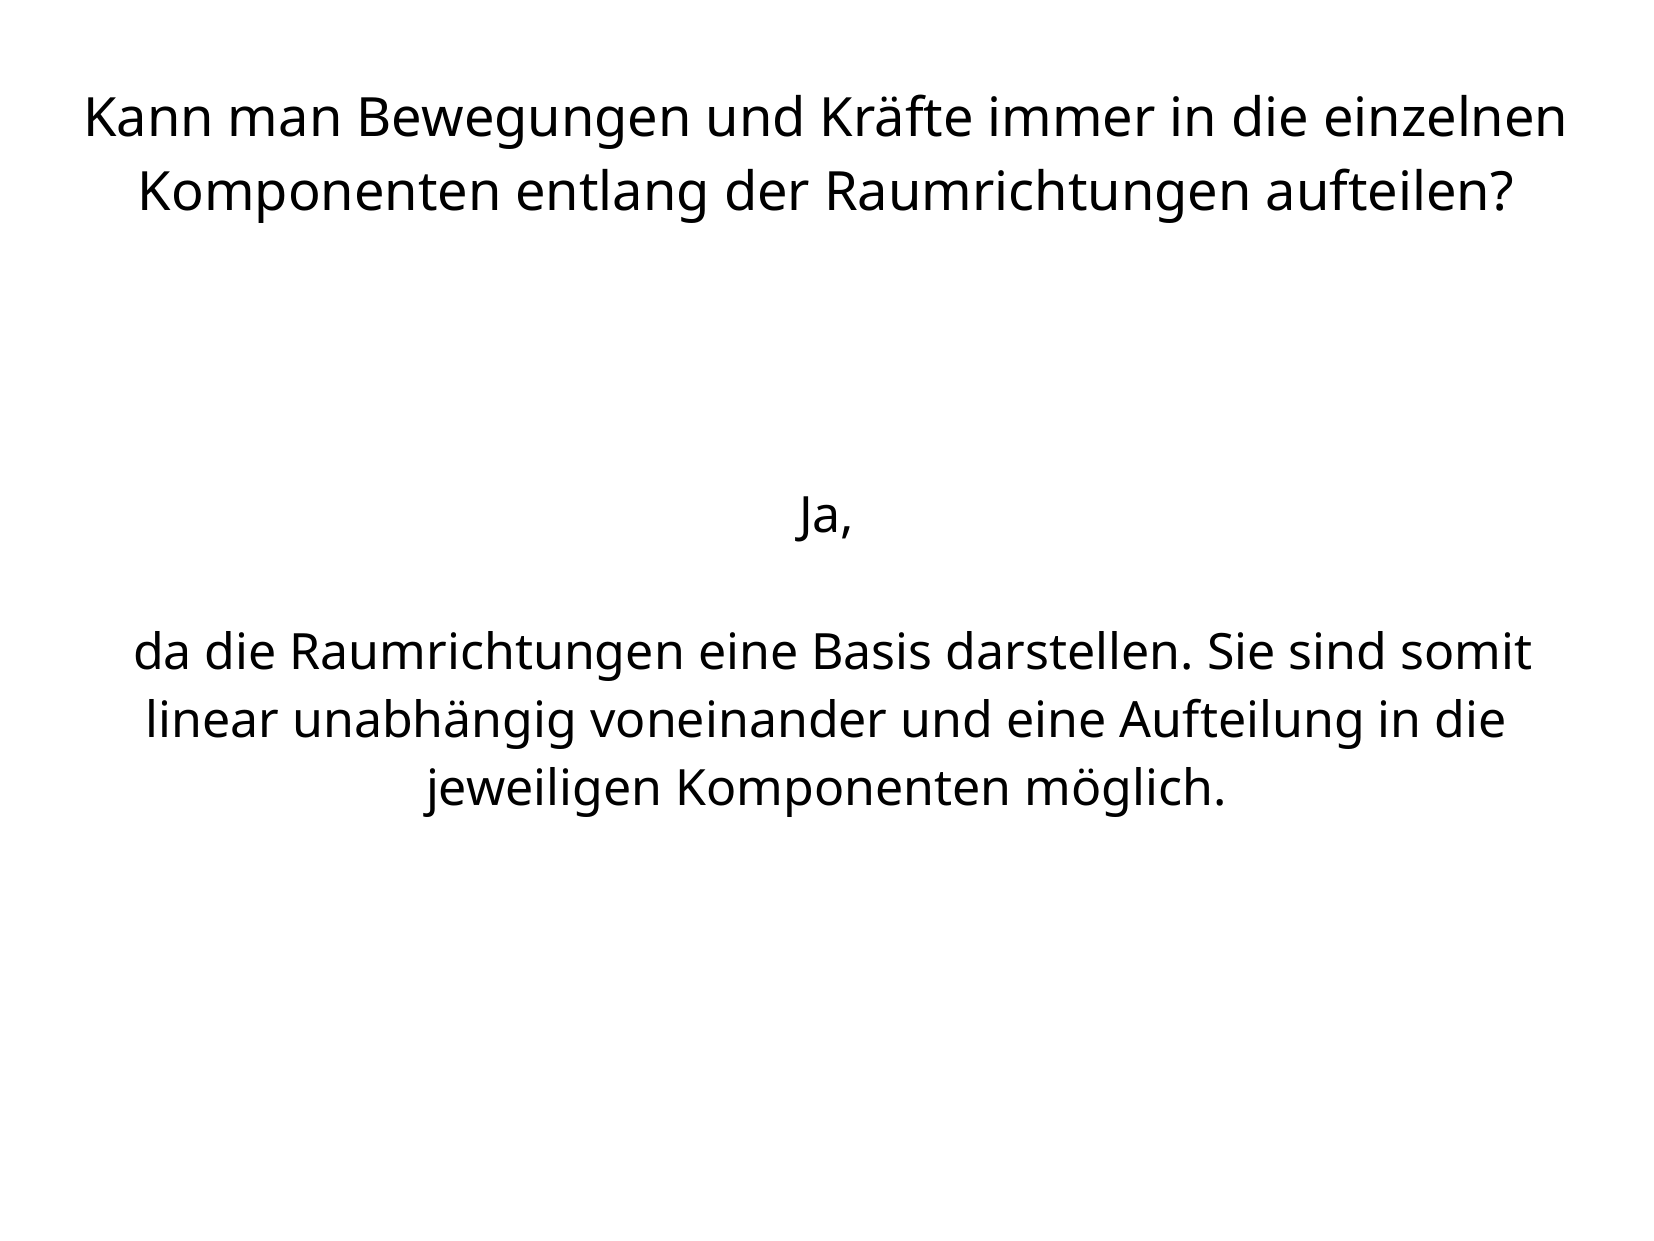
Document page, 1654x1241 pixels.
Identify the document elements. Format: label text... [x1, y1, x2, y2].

subtitle Ja, da die Raumrichtungen eine Basis darstellen. Sie sind somit linear unabhängig voneinander und eine Aufteilung in die jeweiligen Komponenten möglich. [82, 290, 1571, 1010]
title Kann man Bewegungen und Kräfte immer in die einzelnen Komponenten entlang der Raumrichtungen aufteilen? [82, 49, 1571, 257]
